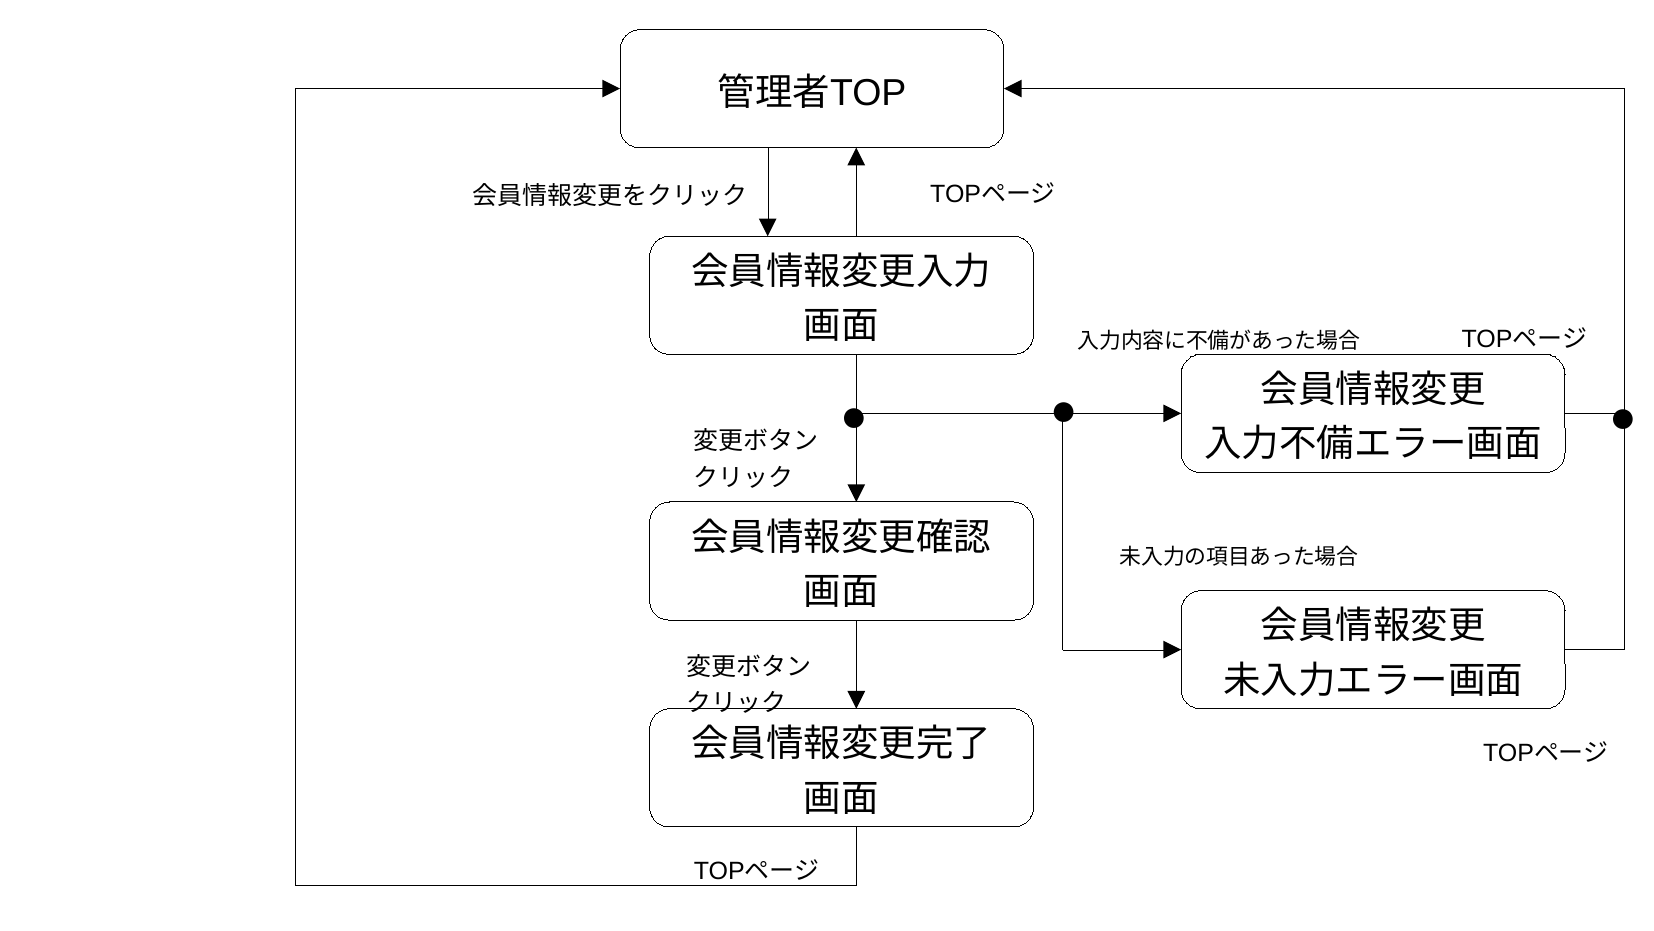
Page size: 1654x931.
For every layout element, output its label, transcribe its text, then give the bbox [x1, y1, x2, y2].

text_box 変更ボタン クリック [679, 413, 859, 484]
text_box 会員情報変更をクリック [457, 168, 857, 266]
text_box TOPページ [915, 166, 1270, 251]
text_box TOPページ [1468, 724, 1625, 768]
text_box ● [1594, 383, 1652, 451]
text_box 会員情報変更入力 画面 [649, 236, 1034, 355]
text_box 管理者TOP [620, 29, 1004, 148]
text_box ● [825, 382, 897, 443]
text_box 会員情報変更 未入力エラー画面 [1181, 590, 1566, 709]
text_box 会員情報変更完了 画面 [649, 708, 1034, 827]
text_box TOPページ [1446, 311, 1603, 355]
text_box 会員情報変更確認 画面 [649, 501, 1034, 621]
text_box 入力内容に不備があった場合 [1062, 315, 1376, 355]
text_box 会員情報変更 入力不備エラー画面 [1181, 354, 1566, 473]
text_box TOPページ [679, 842, 835, 886]
text_box ● [1035, 376, 1093, 443]
text_box 変更ボタン クリック [672, 638, 827, 709]
text_box 未入力の項目あった場合 [1104, 531, 1418, 571]
